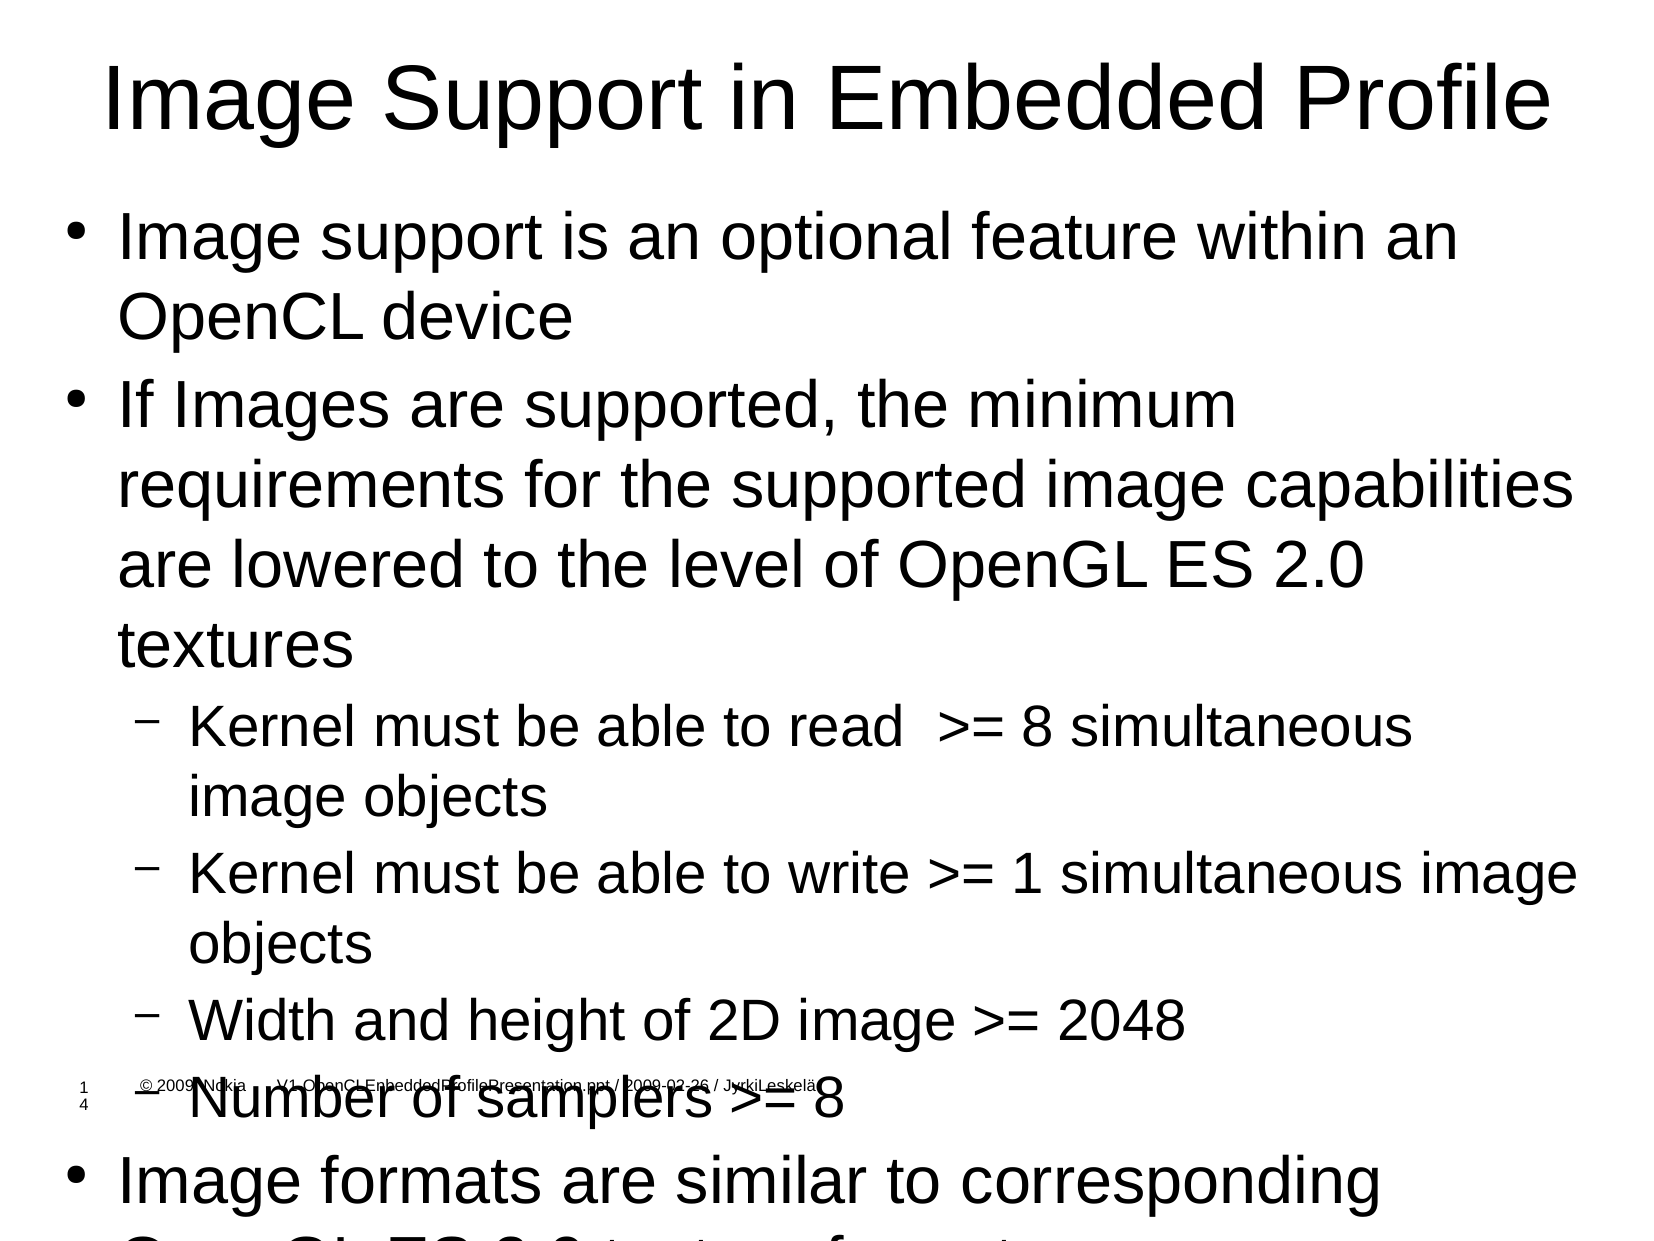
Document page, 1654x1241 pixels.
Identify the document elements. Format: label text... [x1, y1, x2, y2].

list Image support is an optional feature within an OpenCL device If Images are supported, the minimum requirements for the supported image capabilities are lowered to the level of OpenGL ES 2.0 textures Kernel must be able to read >= 8 simultaneous image objects Kernel must be able to write >= 1 simultaneous image objects Width and height of 2D image >= 2048 Number of samplers >= 8 Image formats are similar to corresponding OpenGL ES 2.0 texture formats Support for 3D images is optional for embedded implementations [31, 185, 1597, 1001]
title Image Support in Embedded Profile [30, 0, 1595, 186]
text_box <number> [29, 1069, 91, 1102]
text_box © 2009 Nokia V1-OpenCLEnbeddedProfilePresentation.ppt / 2009-02-26 / JyrkiLeskelä [91, 1070, 871, 1102]
